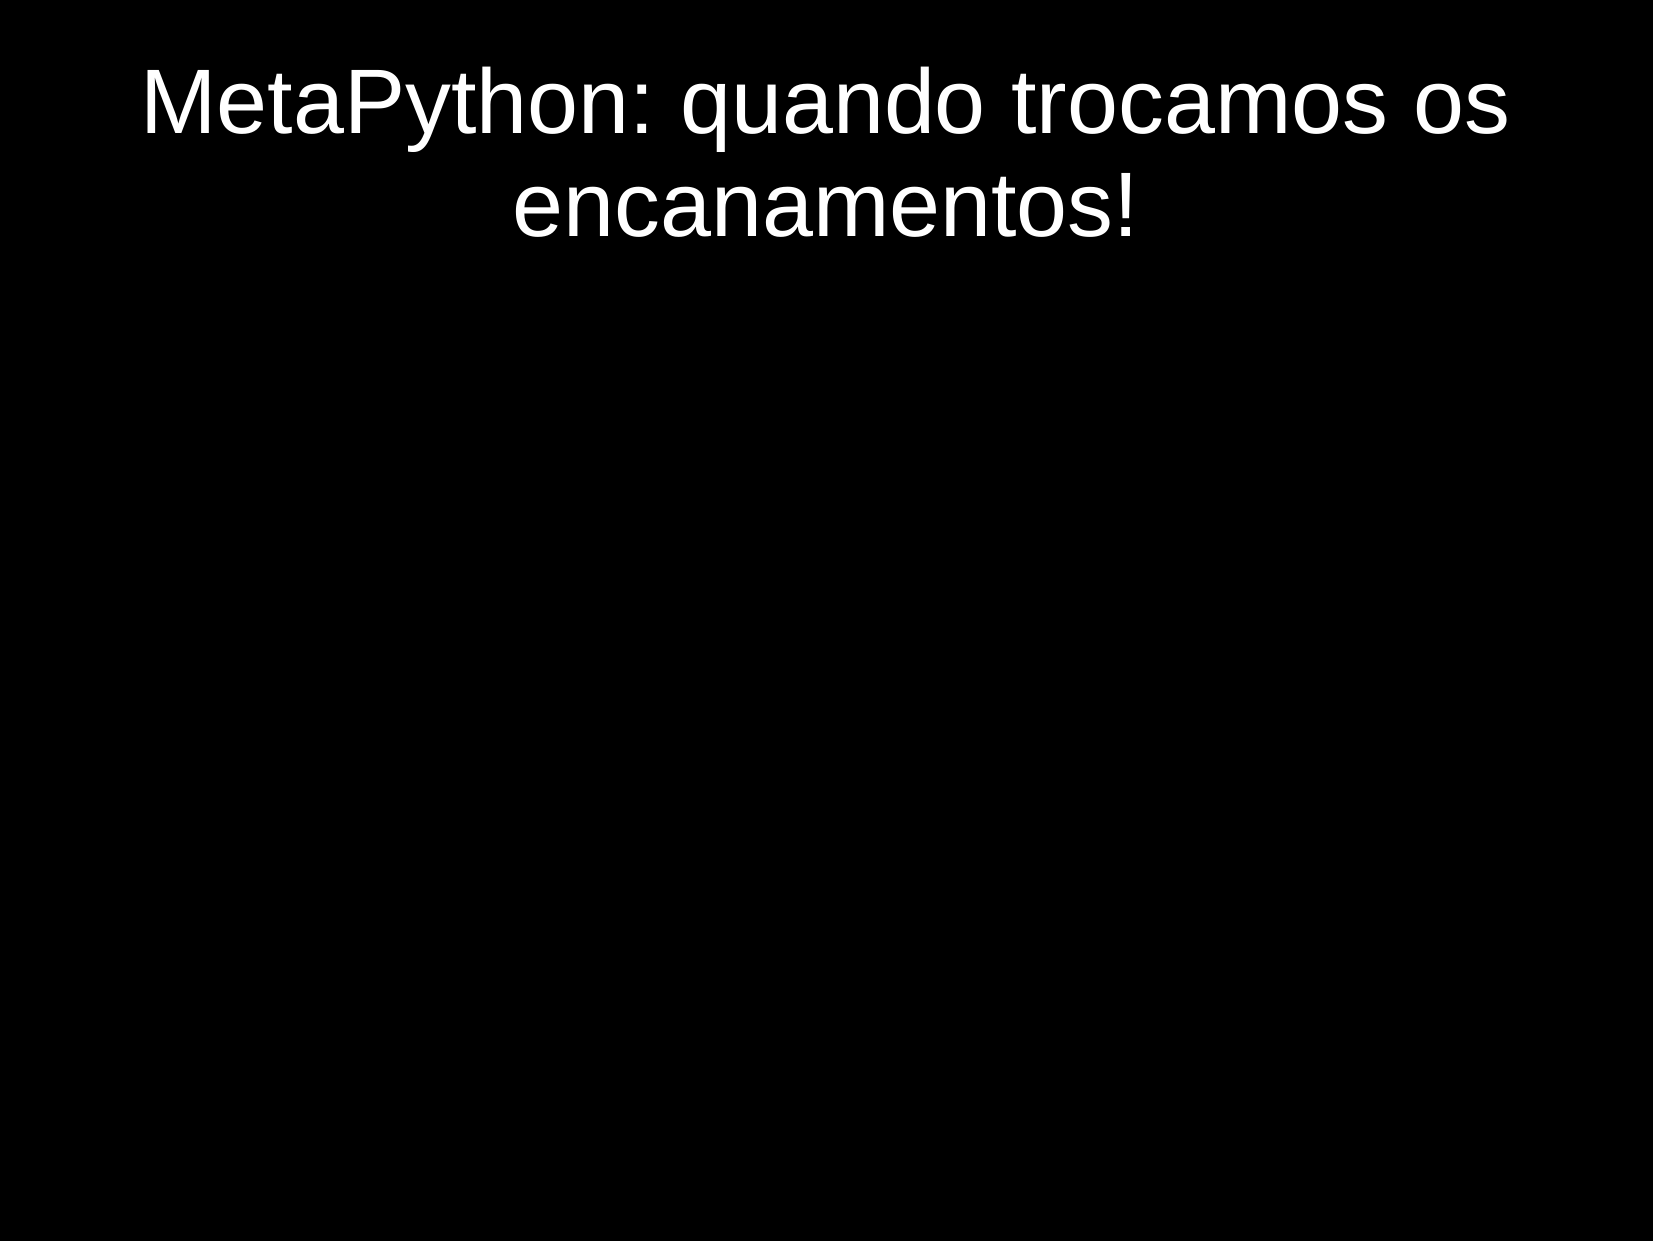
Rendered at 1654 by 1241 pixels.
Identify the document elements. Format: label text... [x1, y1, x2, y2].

title MetaPython: quando trocamos os encanamentos! [82, 50, 1571, 256]
